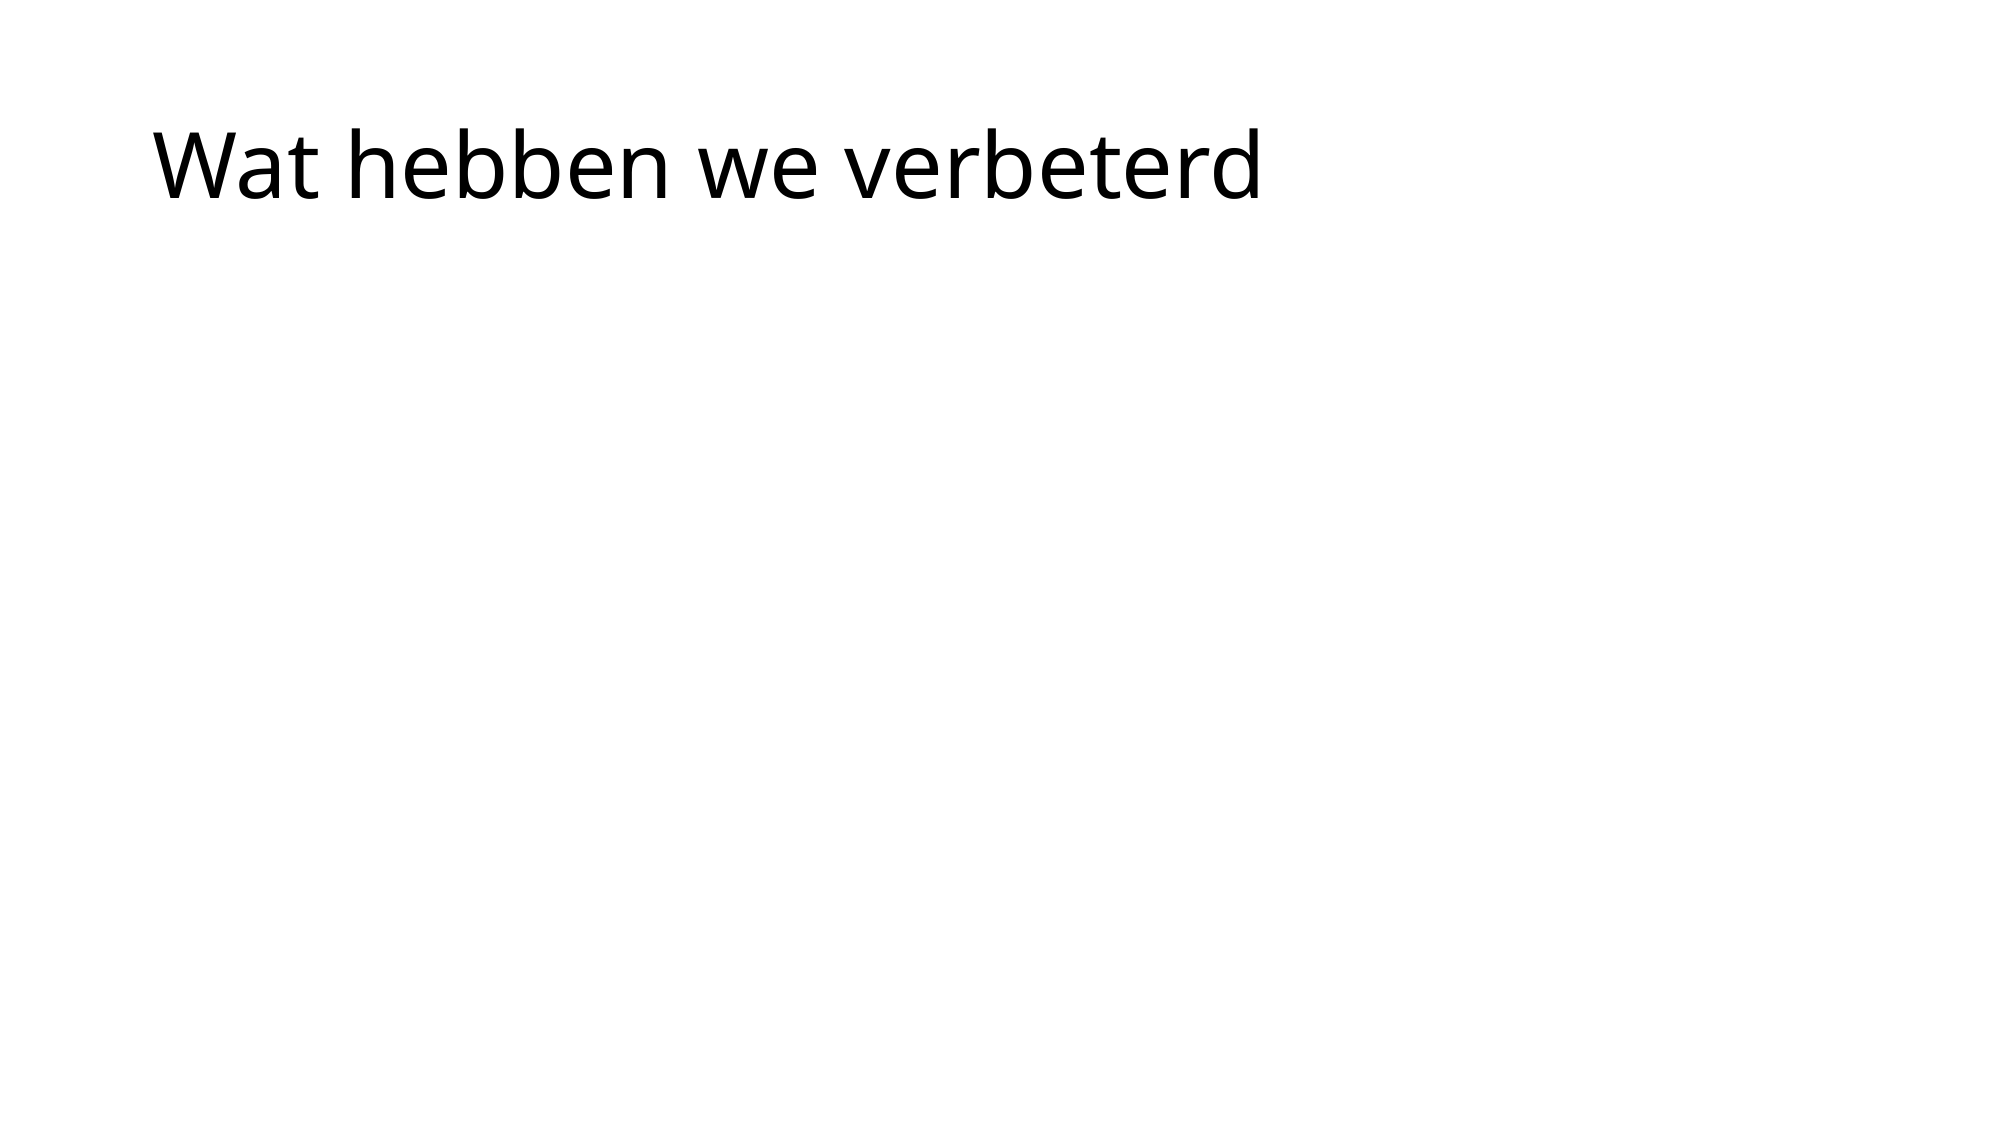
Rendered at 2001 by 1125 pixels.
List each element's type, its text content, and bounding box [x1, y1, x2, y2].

title Wat hebben we verbeterd [137, 59, 1863, 278]
